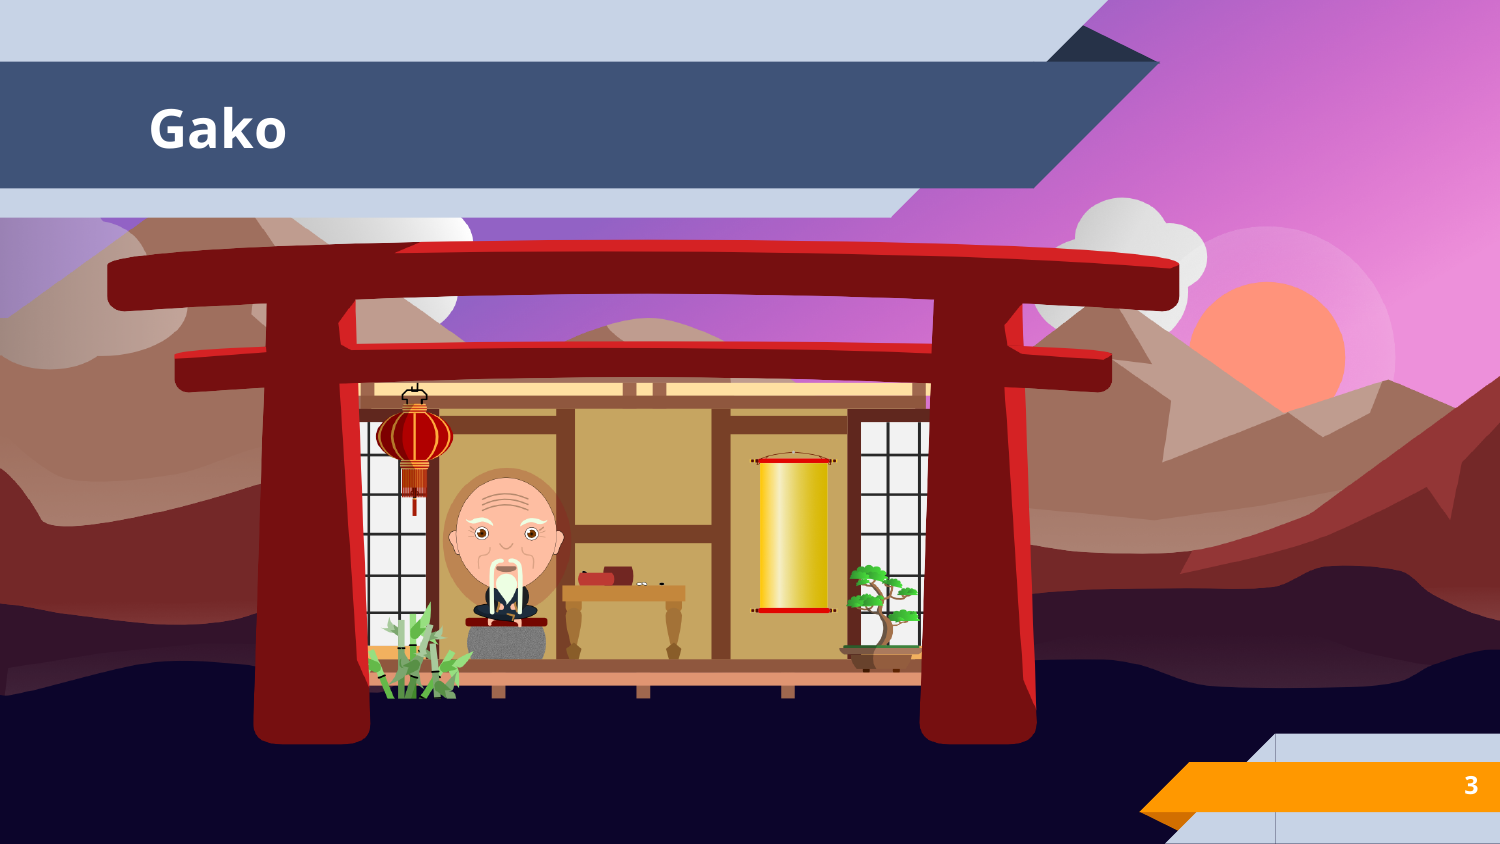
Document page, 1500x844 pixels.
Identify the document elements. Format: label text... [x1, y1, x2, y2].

title Gako [133, 64, 997, 190]
picture [0, 0, 1500, 844]
slide_number <numéro> [1249, 760, 1494, 813]
